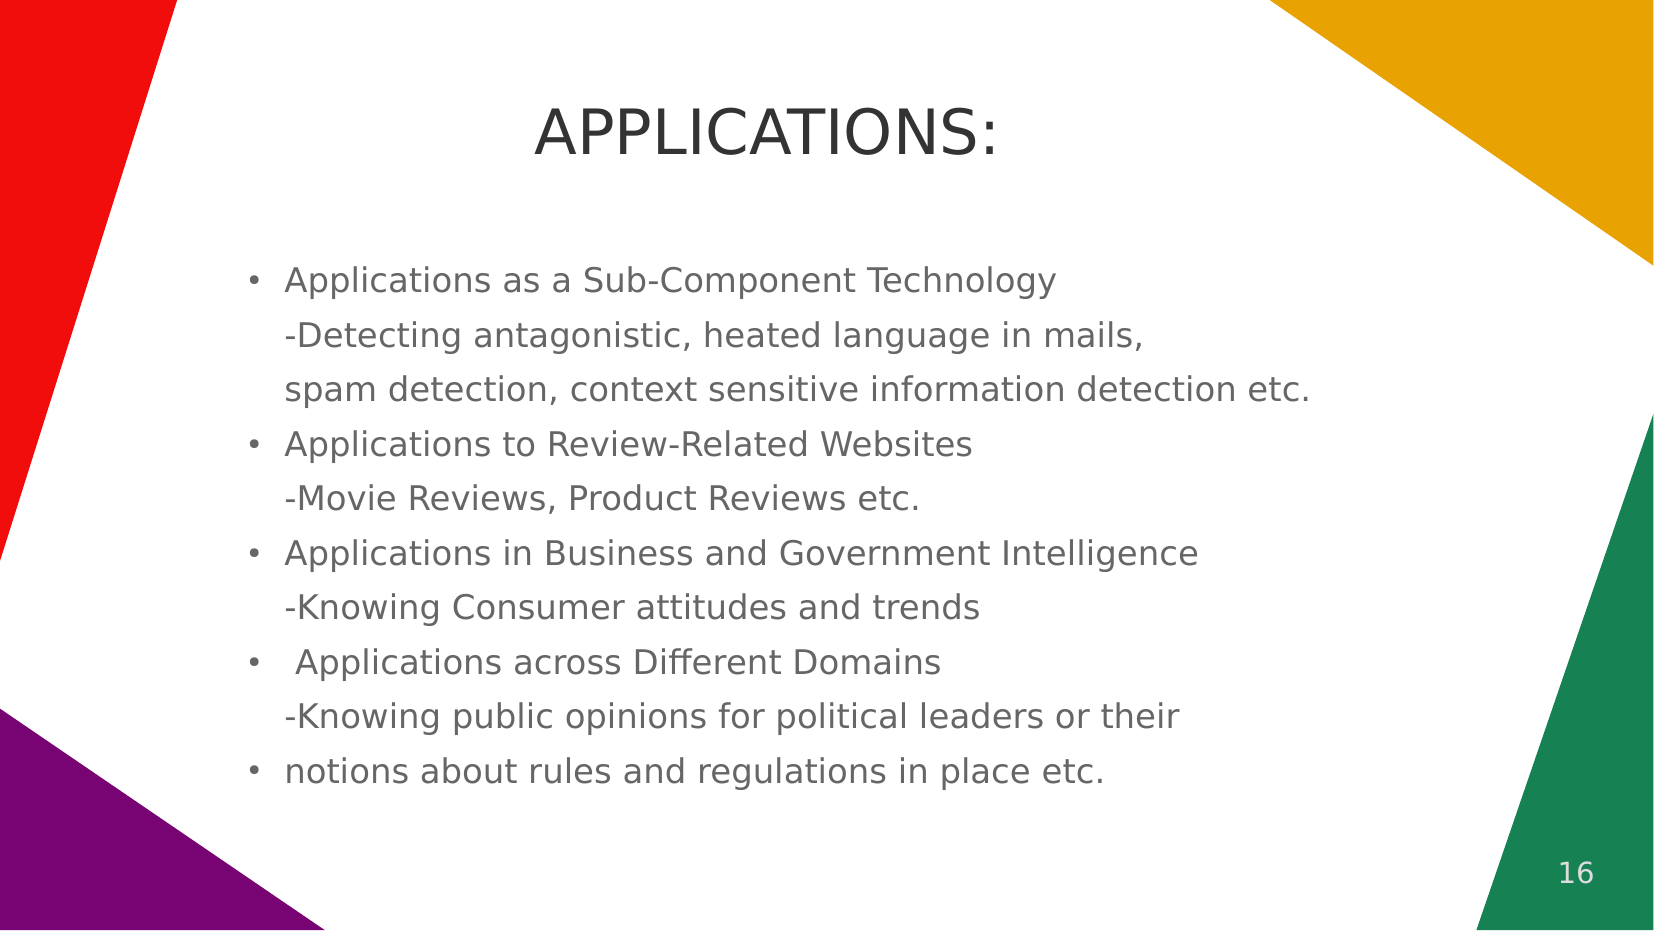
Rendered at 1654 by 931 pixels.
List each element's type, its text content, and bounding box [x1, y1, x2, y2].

list Applications as a Sub-Component Technology -Detecting antagonistic, heated language in mails, spam detection, context sensitive information detection etc. Applications to Review-Related Websites -Movie Reviews, Product Reviews etc. Applications in Business and Government Intelligence -Knowing Consumer attitudes and trends Applications across Different Domains -Knowing public opinions for political leaders or their notions about rules and regulations in place etc. [236, 206, 1654, 798]
title APPLICATIONS: [59, 59, 1477, 207]
